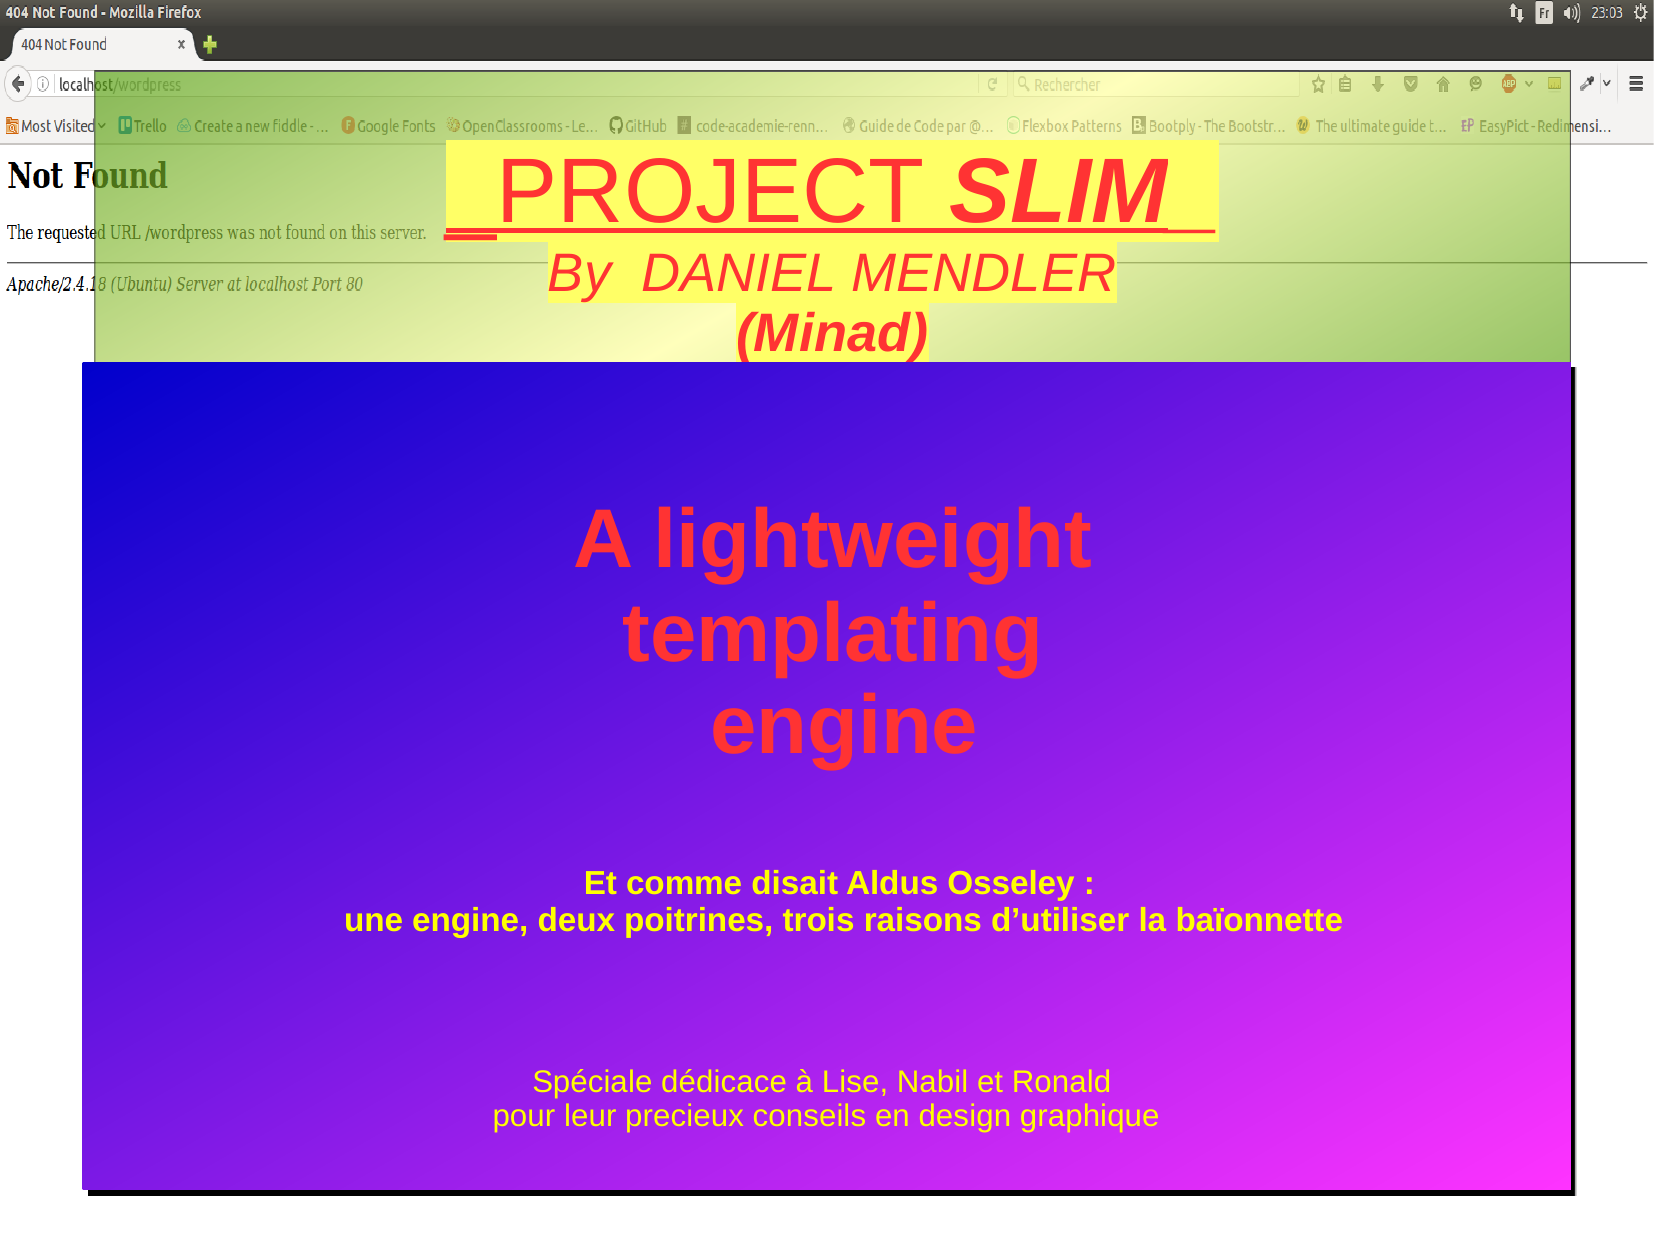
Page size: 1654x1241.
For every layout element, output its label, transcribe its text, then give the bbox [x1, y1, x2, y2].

subtitle A lightweight templating engine Et comme disait Aldus Osseley : une engine, deux poitrines, trois raisons d’utiliser la baïonnette Spéciale dédicace à Lise, Nabil et Ronald pour leur precieux conseils en design graphique [82, 362, 1571, 1190]
title _PROJECT SLIM_ By DANIEL MENDLER (Minad) [94, 70, 1571, 362]
picture [0, 0, 1654, 1241]
